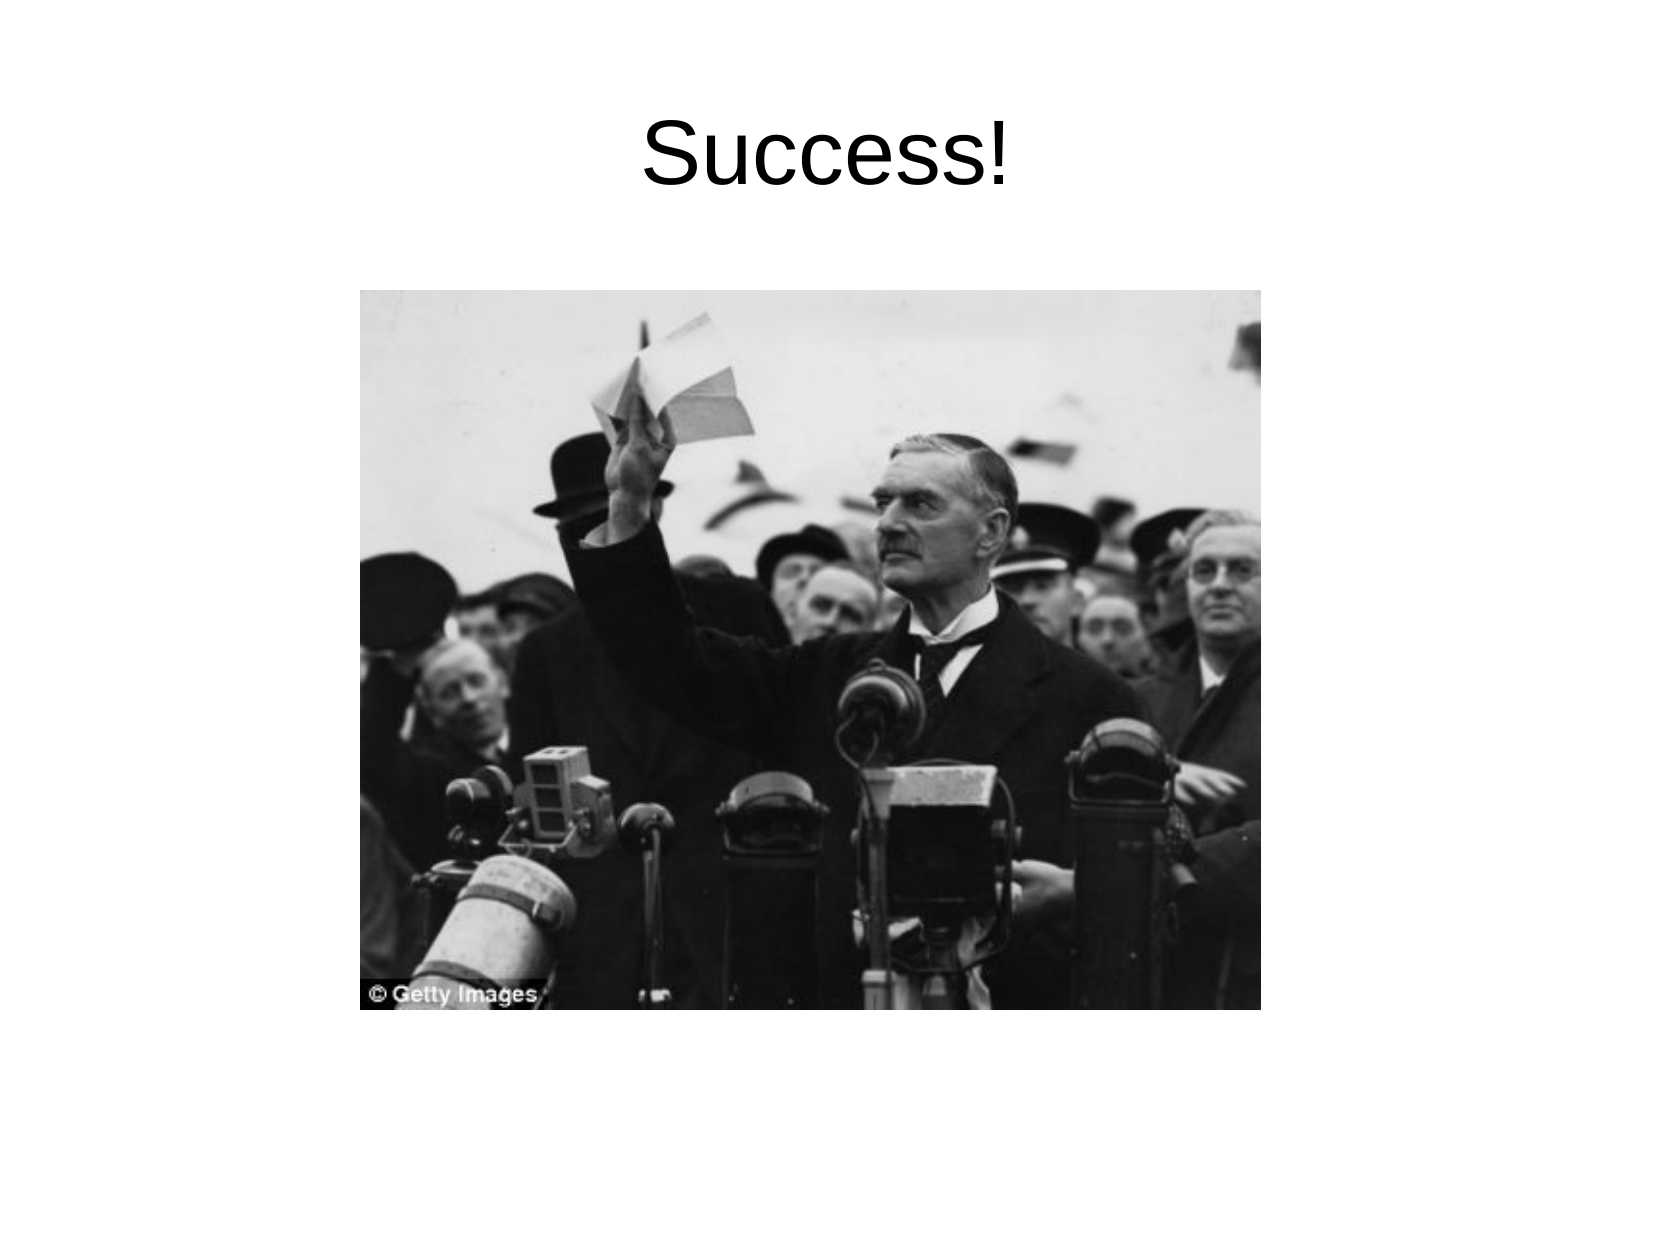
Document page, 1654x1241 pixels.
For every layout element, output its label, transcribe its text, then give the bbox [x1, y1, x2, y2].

picture [360, 290, 1261, 1010]
title Success! [82, 49, 1571, 257]
